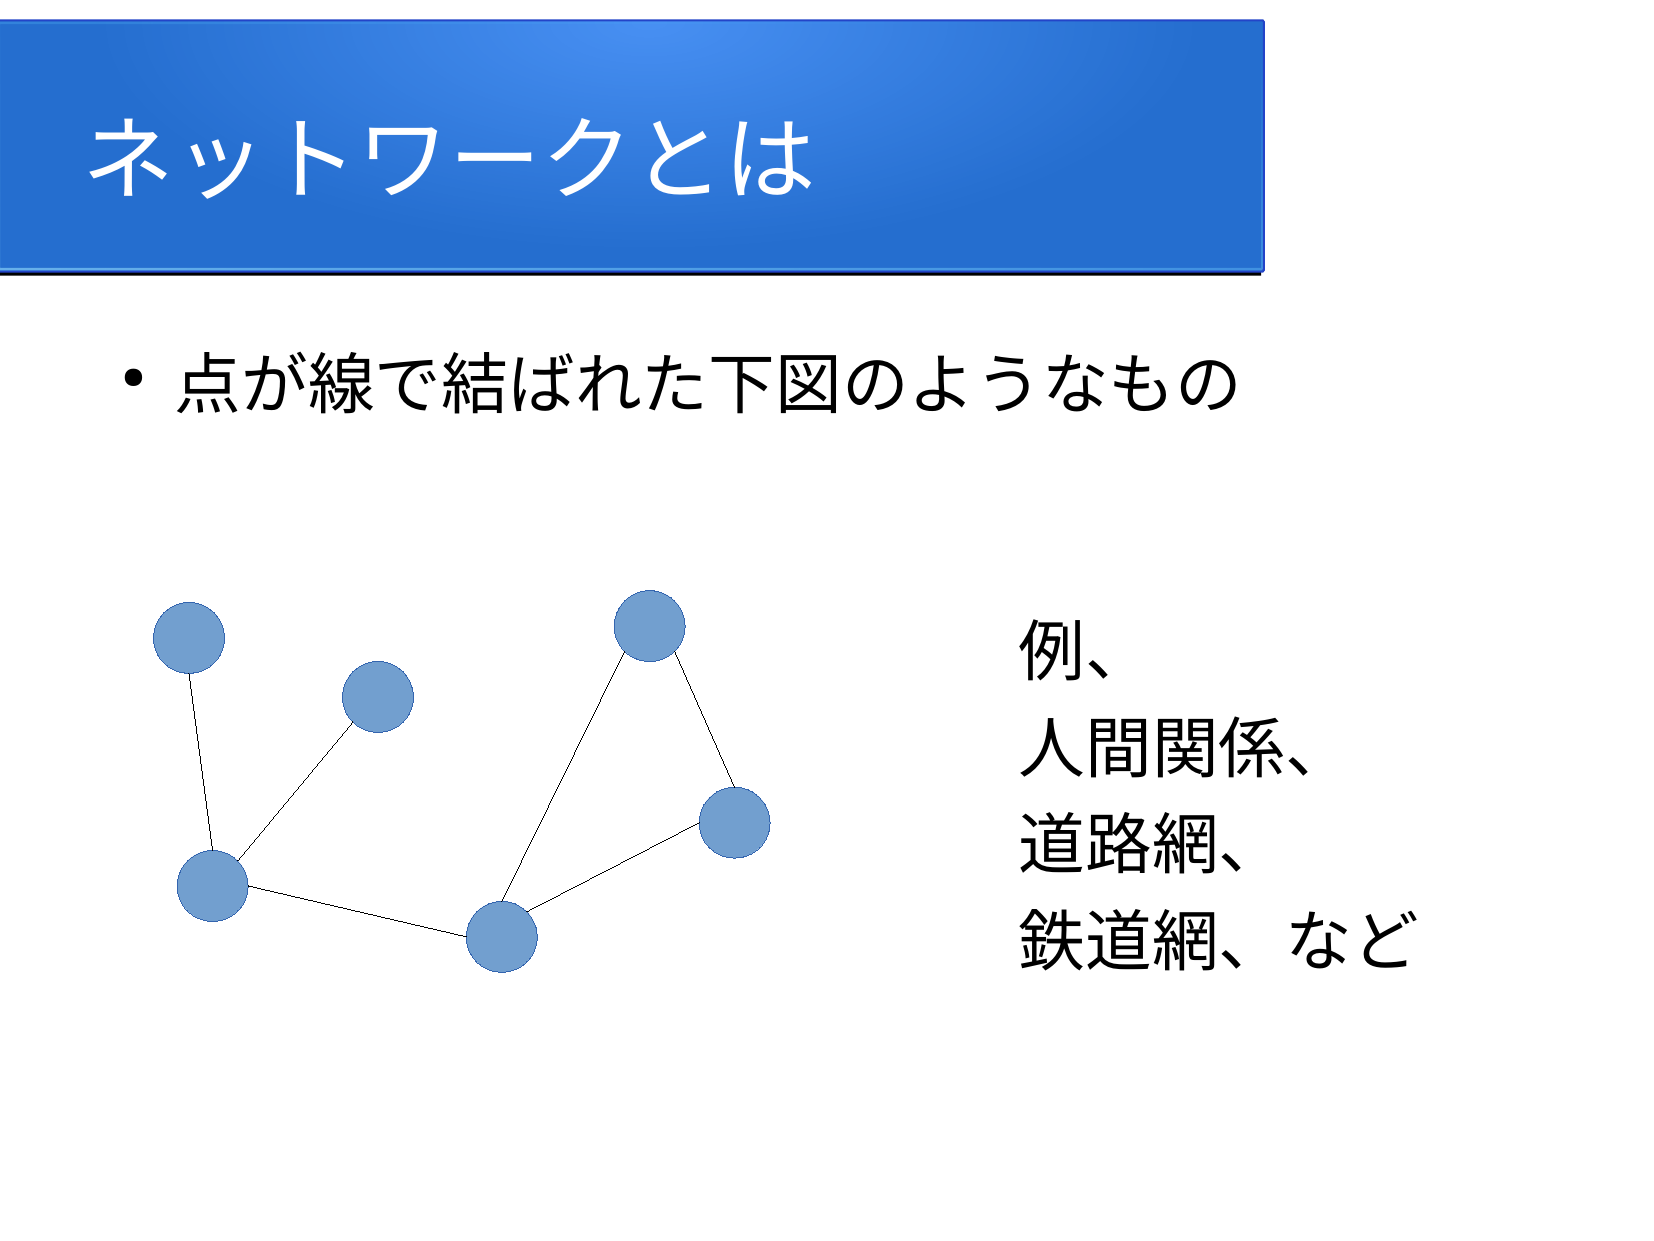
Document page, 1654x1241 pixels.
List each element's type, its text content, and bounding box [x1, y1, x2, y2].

text_box [342, 661, 414, 733]
title ネットワークとは [82, 49, 1250, 257]
list 点が線で結ばれた下図のようなもの [103, 330, 1560, 1051]
text_box [466, 901, 538, 973]
text_box 例、 人間関係、 道路網、 鉄道網、など [1003, 590, 1465, 1142]
text_box [177, 850, 249, 922]
text_box [699, 787, 771, 859]
text_box [153, 602, 225, 674]
text_box [614, 590, 686, 662]
